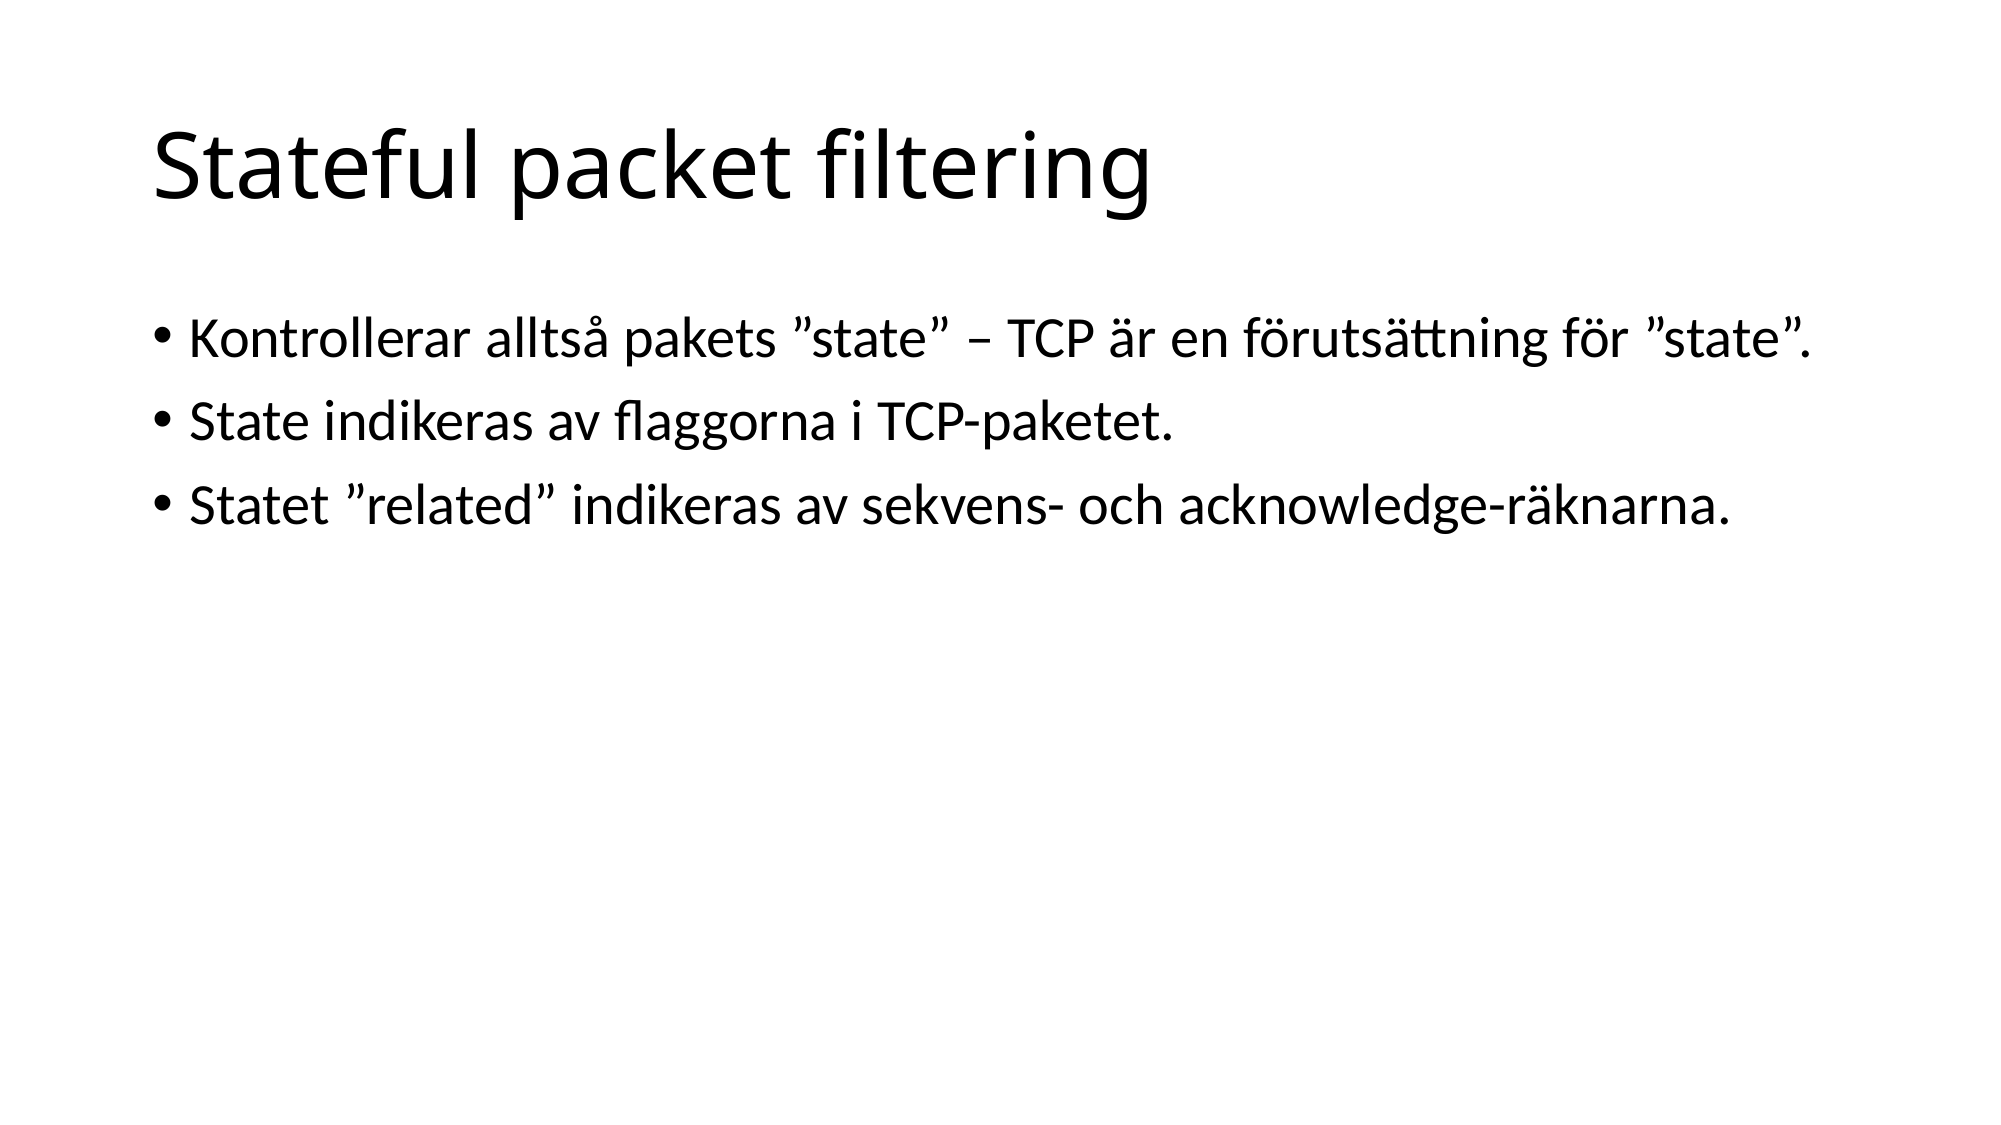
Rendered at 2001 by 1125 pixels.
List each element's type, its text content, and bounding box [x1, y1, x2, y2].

list Kontrollerar alltså pakets ”state” – TCP är en förutsättning för ”state”. State indikeras av flaggorna i TCP-paketet. Statet ”related” indikeras av sekvens- och acknowledge-räknarna. [137, 299, 1863, 1014]
title Stateful packet filtering [137, 59, 1863, 278]
